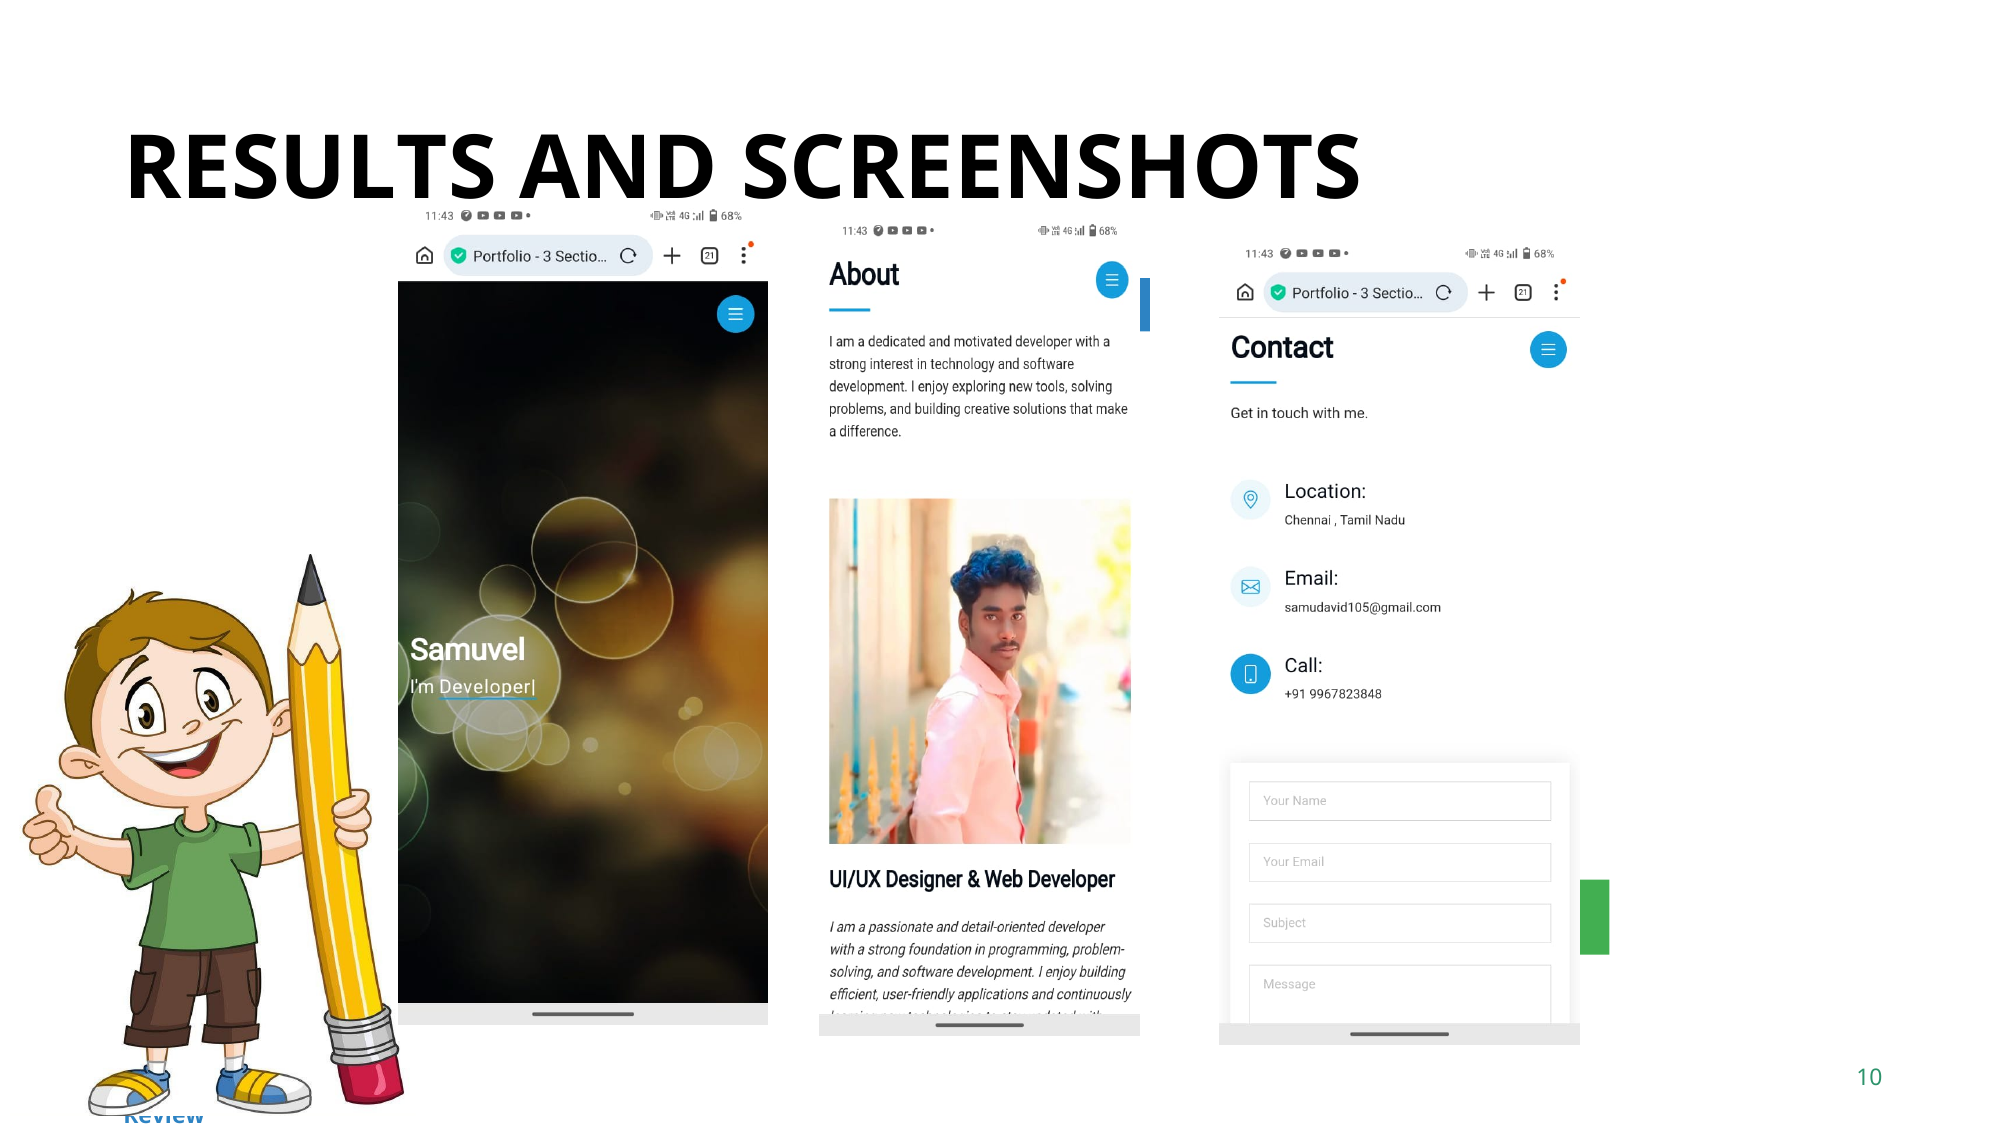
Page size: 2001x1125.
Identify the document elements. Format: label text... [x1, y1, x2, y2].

text_box [1580, 879, 1610, 955]
title RESULTS AND SCREENSHOTS [121, 107, 1513, 218]
picture [10, 202, 768, 1116]
text_box [1140, 278, 1150, 332]
picture [819, 217, 1140, 1036]
text_box 10 [1849, 1061, 1888, 1094]
picture [1219, 240, 1580, 1045]
